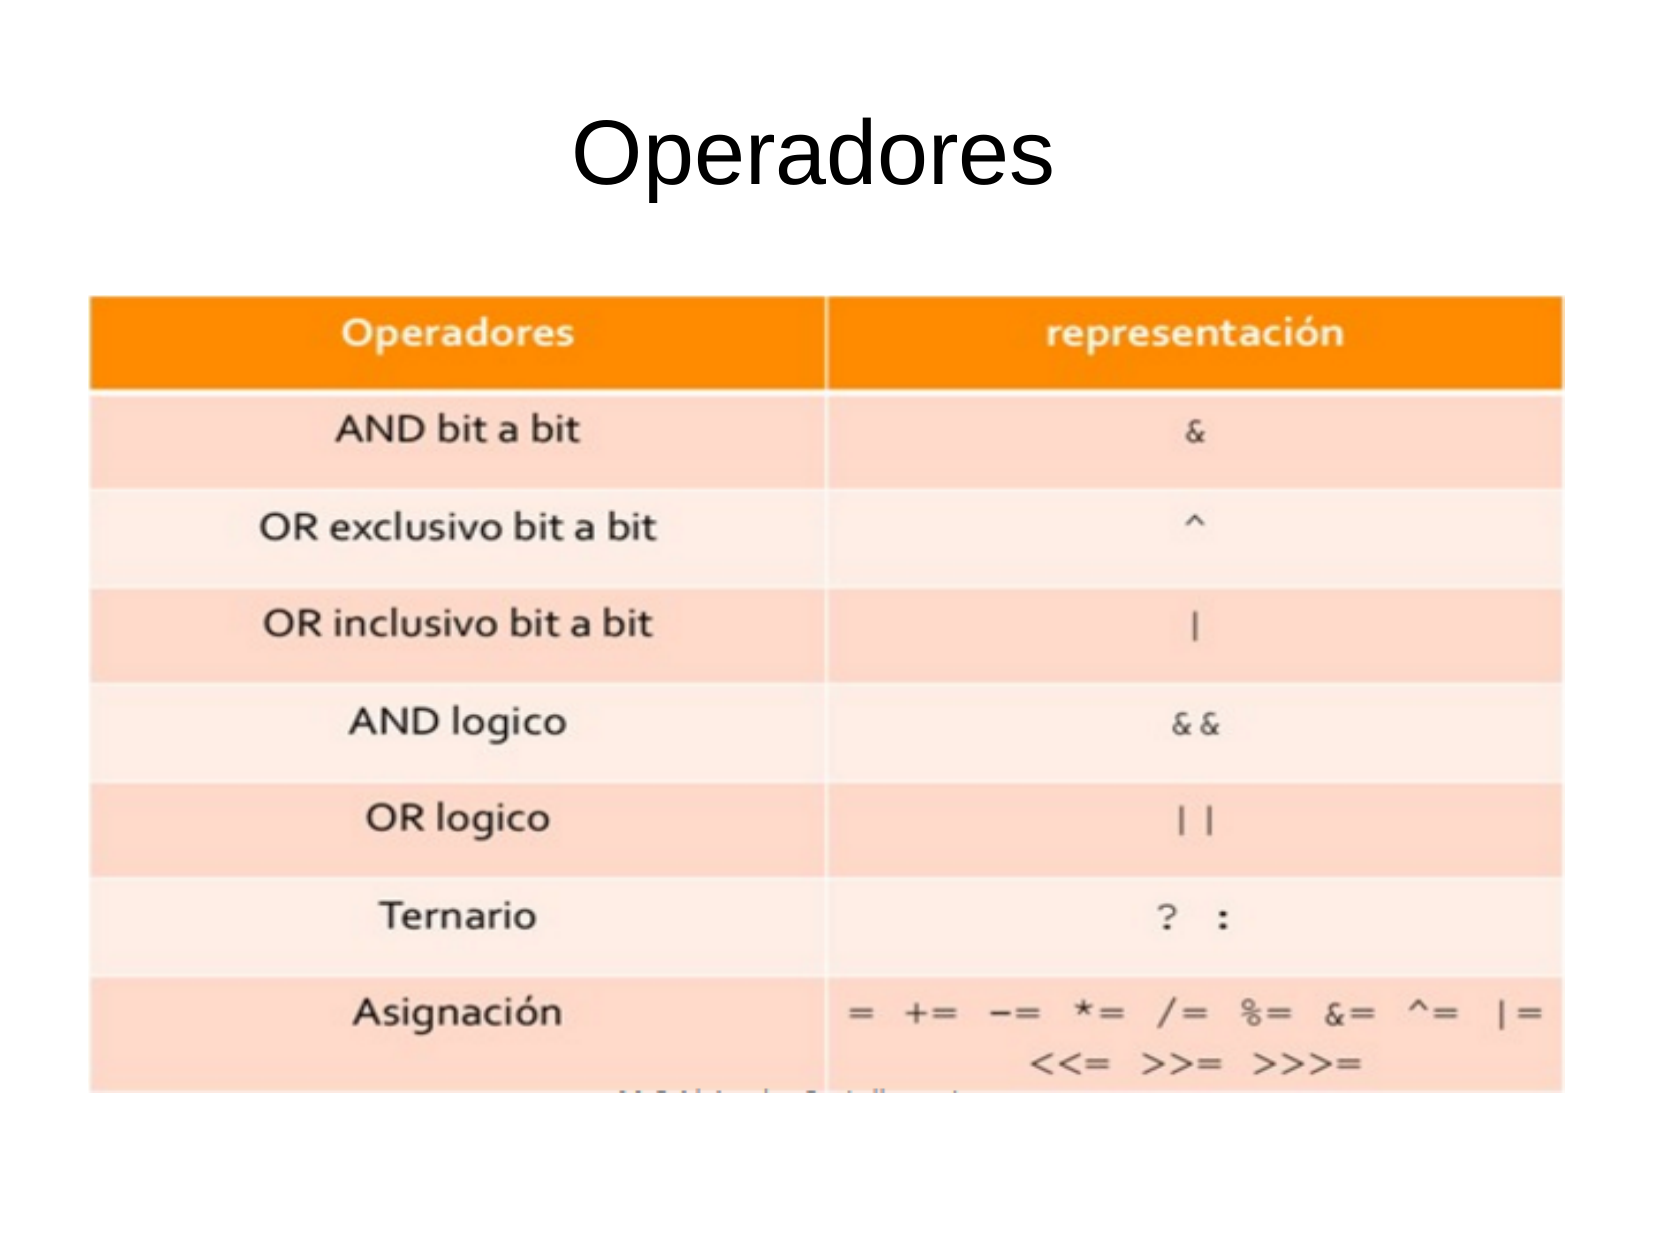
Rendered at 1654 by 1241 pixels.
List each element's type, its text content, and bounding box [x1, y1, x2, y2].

title Operadores [82, 49, 1571, 257]
picture [88, 295, 1565, 1093]
